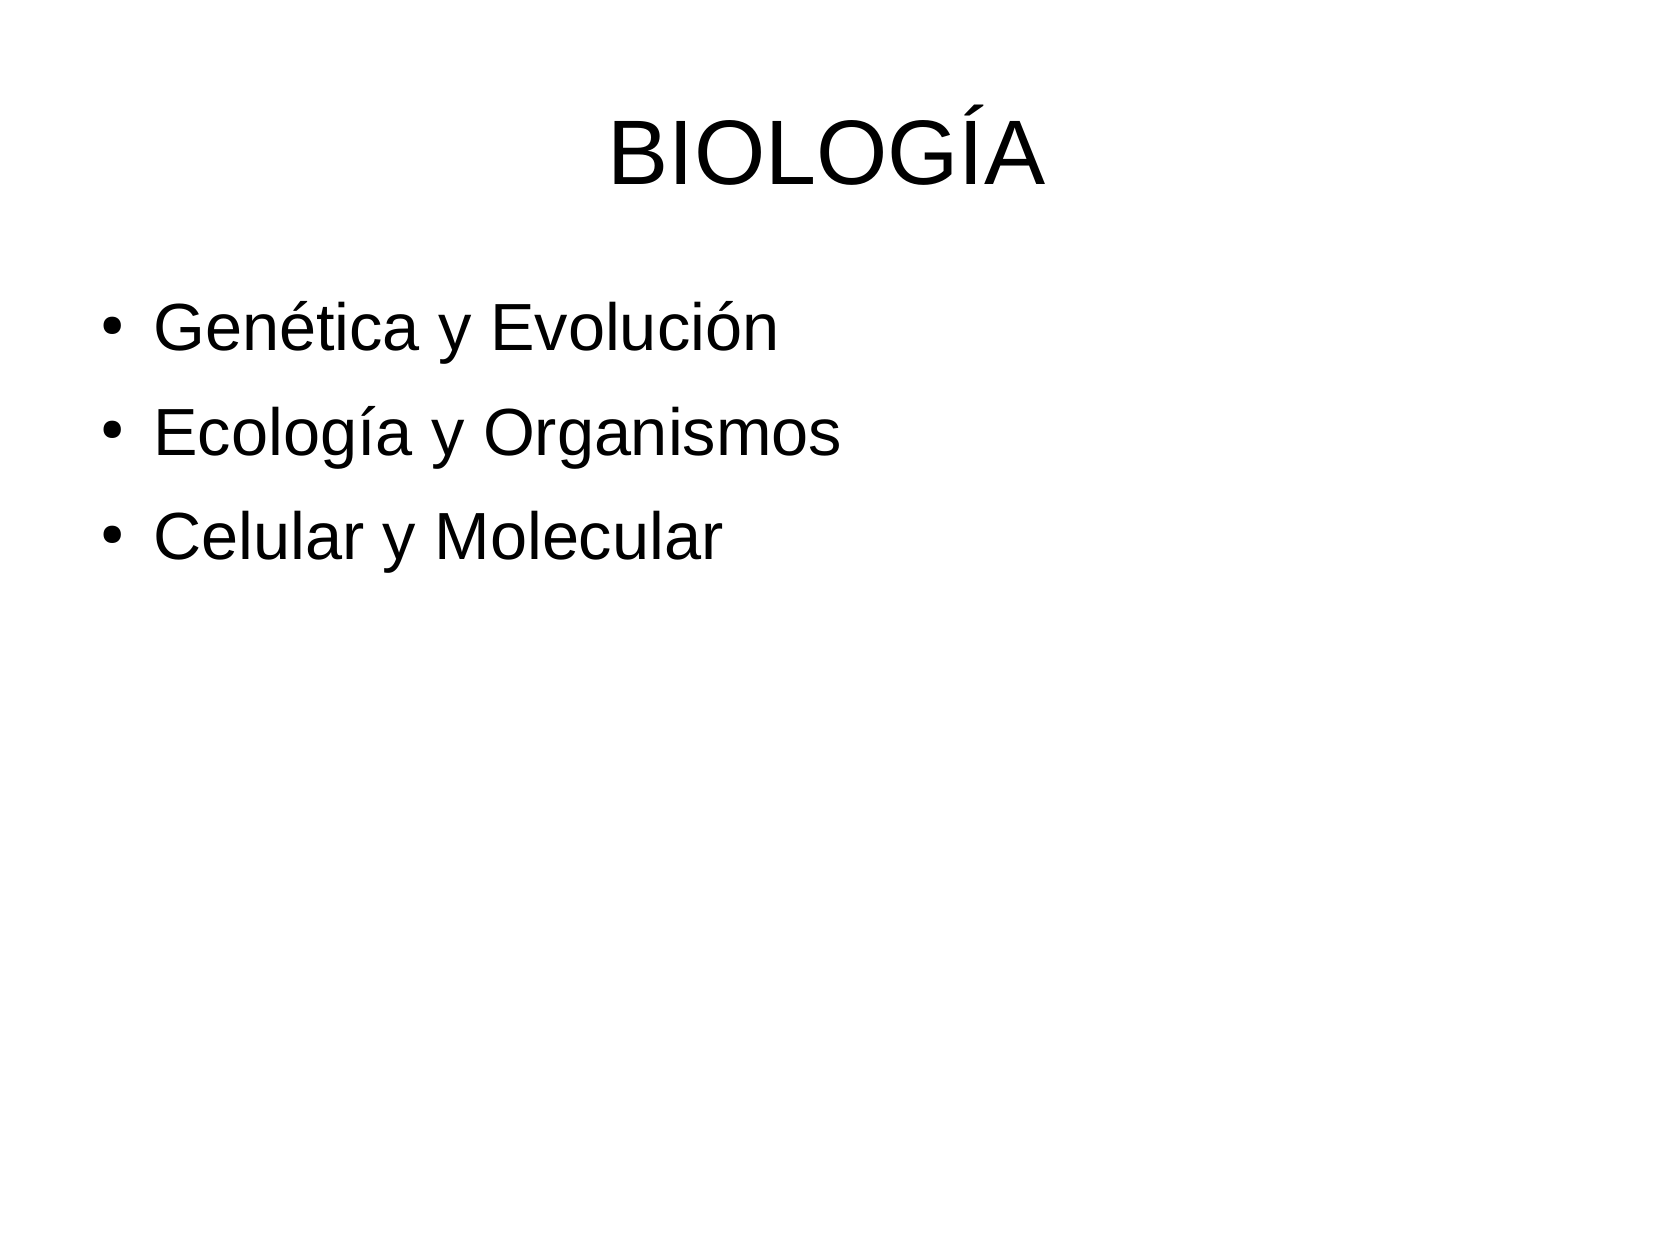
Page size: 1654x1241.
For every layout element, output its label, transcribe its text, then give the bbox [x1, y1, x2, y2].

title BIOLOGÍA [82, 49, 1571, 257]
list Genética y Evolución Ecología y Organismos Celular y Molecular [82, 290, 1571, 1010]
